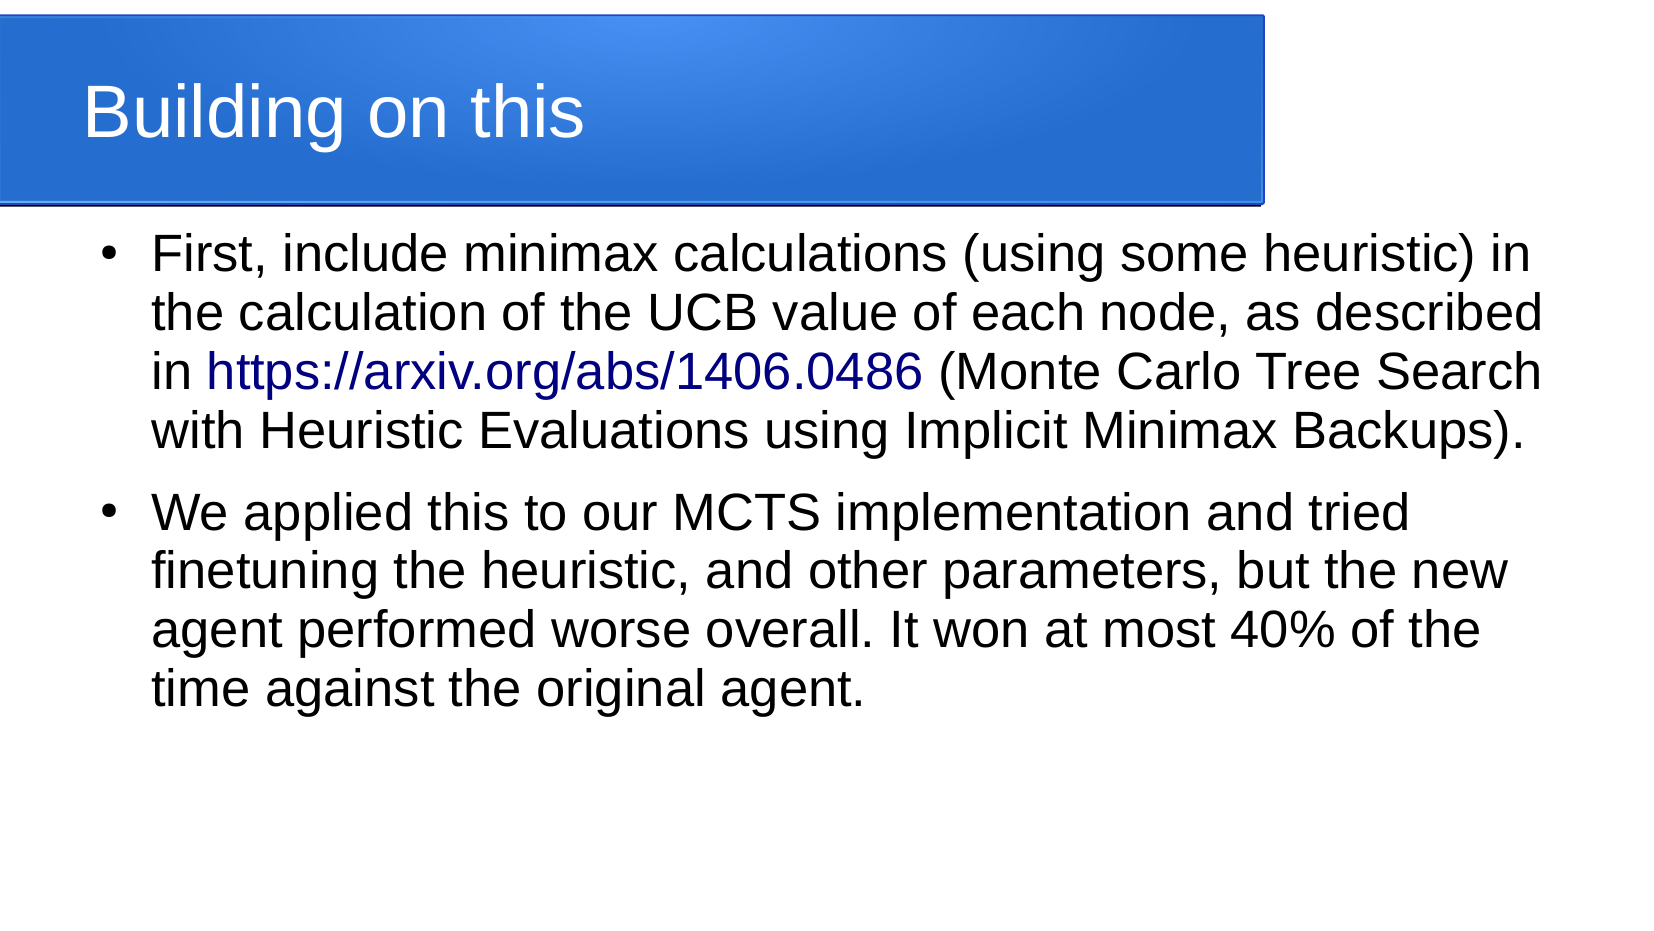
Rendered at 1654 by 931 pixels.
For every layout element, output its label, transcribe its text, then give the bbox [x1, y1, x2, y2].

title Building on this [82, 35, 1235, 189]
list First, include minimax calculations (using some heuristic) in the calculation of the UCB value of each node, as described in https://arxiv.org/abs/1406.0486 (Monte Carlo Tree Search with Heuristic Evaluations using Implicit Minimax Backups). We applied this to our MCTS implementation and tried finetuning the heuristic, and other parameters, but the new agent performed worse overall. It won at most 40% of the time against the original agent. [82, 224, 1571, 764]
